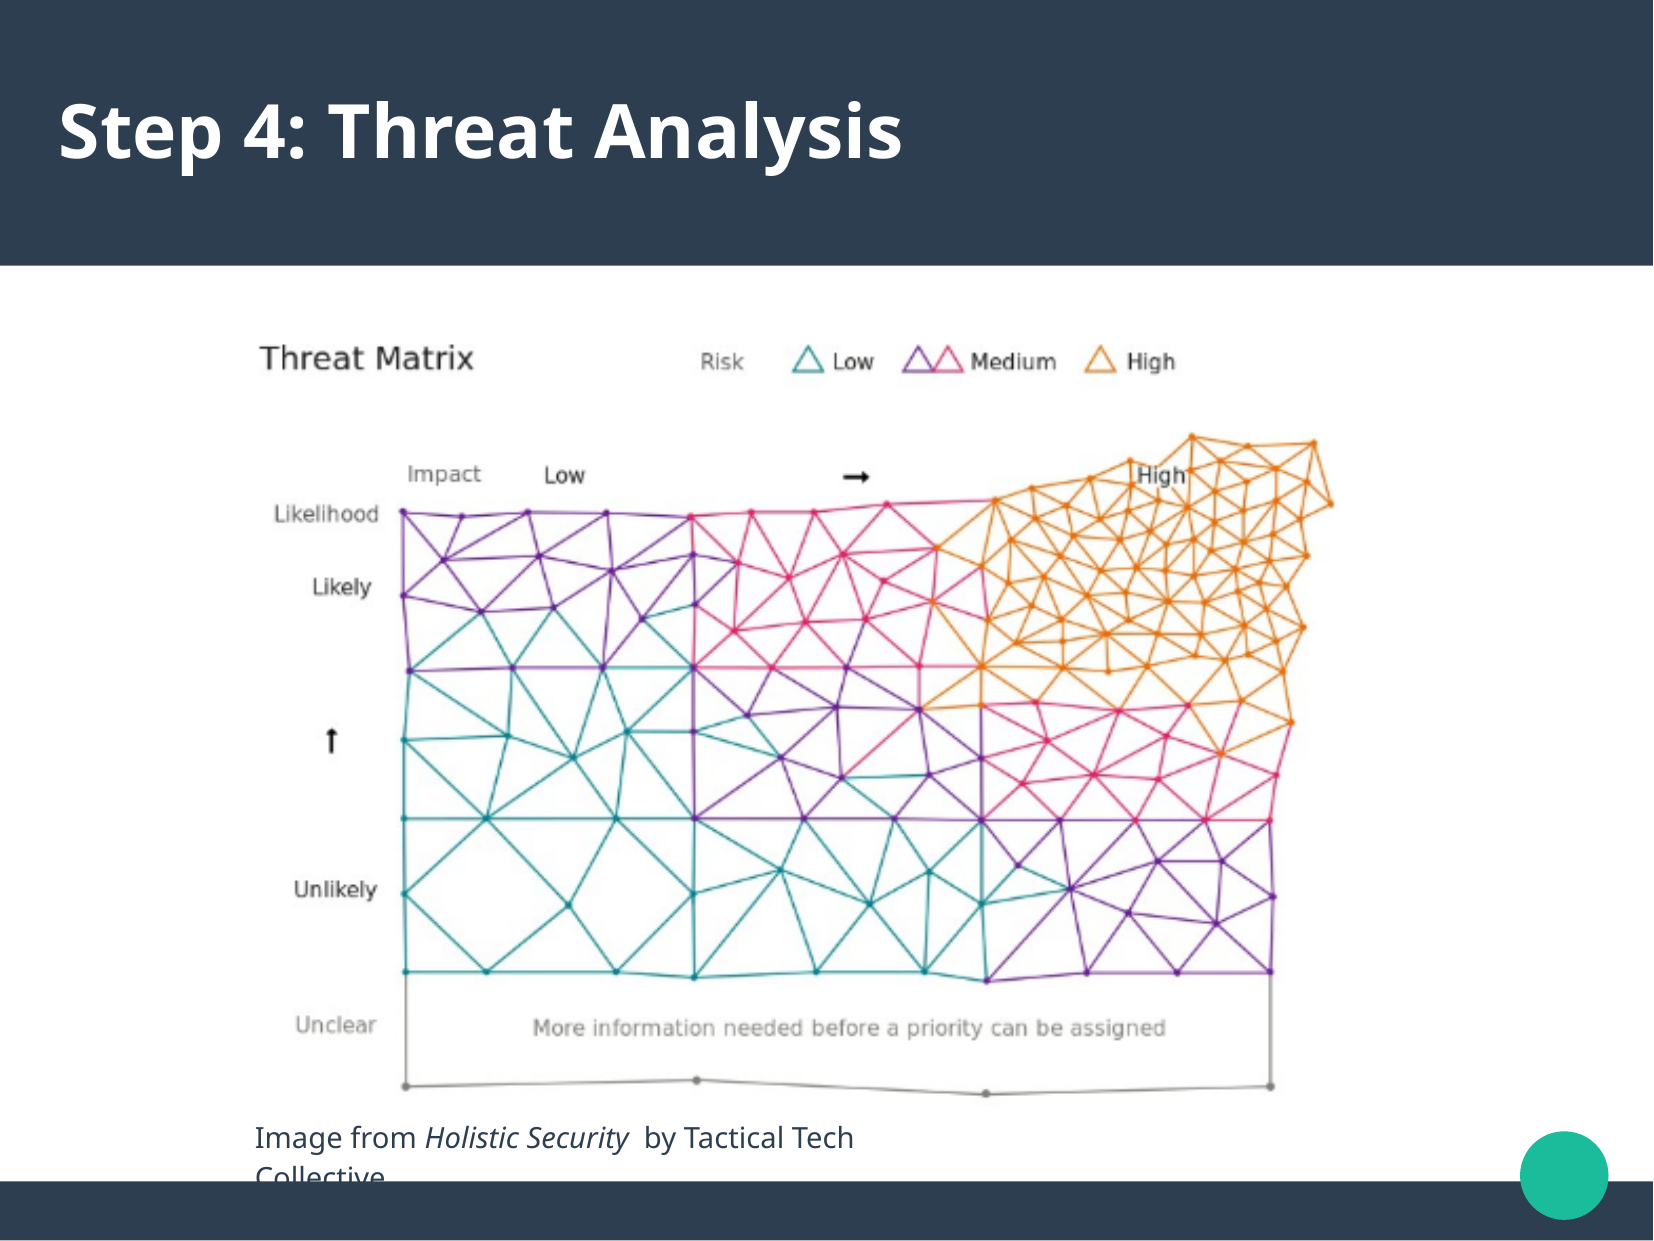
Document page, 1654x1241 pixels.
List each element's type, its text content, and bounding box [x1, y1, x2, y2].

picture [203, 292, 1425, 1119]
text_box Image from Holistic Security by Tactical Tech Collective [240, 1119, 960, 1162]
text_box Step 4: Threat Analysis [58, 49, 1594, 207]
